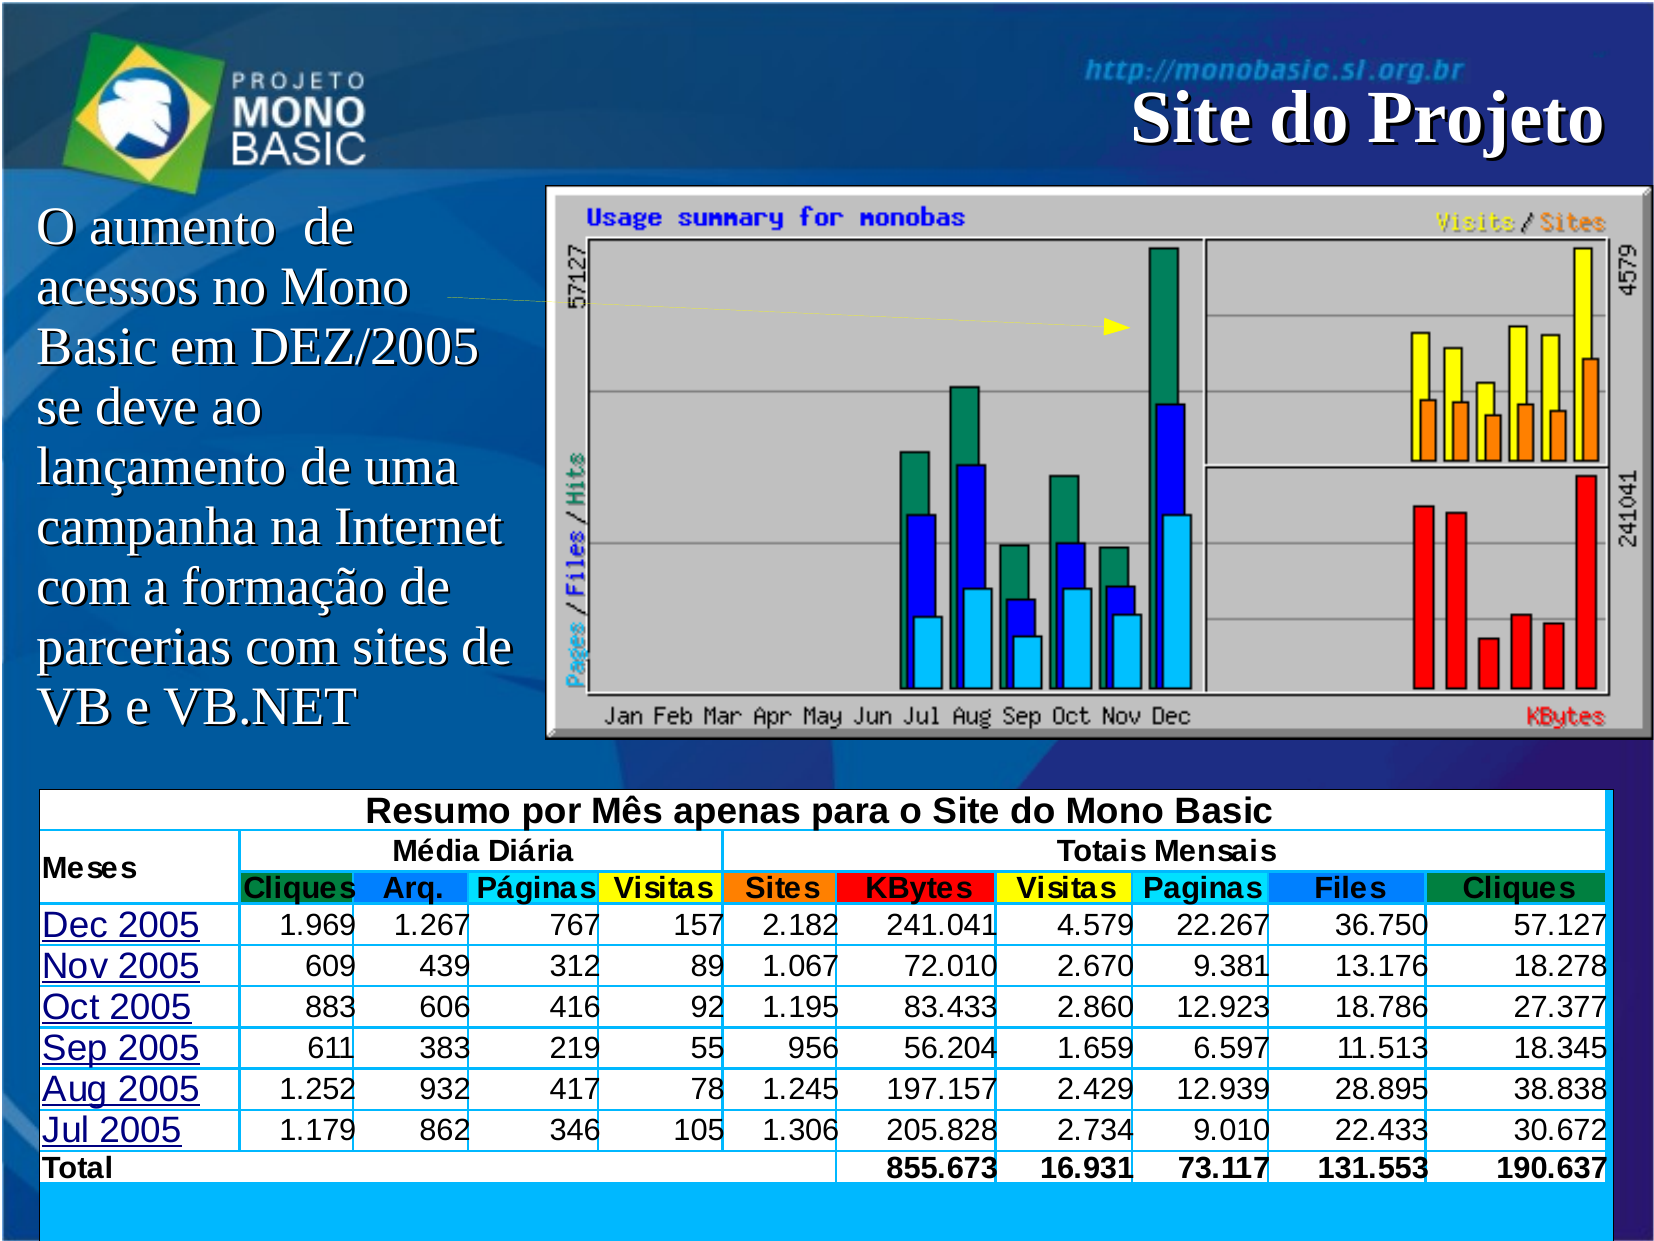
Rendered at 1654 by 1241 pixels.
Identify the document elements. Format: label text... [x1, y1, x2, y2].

picture [2, 2, 1654, 1241]
chart [39, 789, 1614, 1241]
text_box O aumento de acessos no Mono Basic em DEZ/2005 se deve ao lançamento de uma campanha na Internet com a formação de parcerias com sites de VB e VB.NET [36, 196, 522, 786]
title Site do Projeto [222, 43, 1606, 191]
